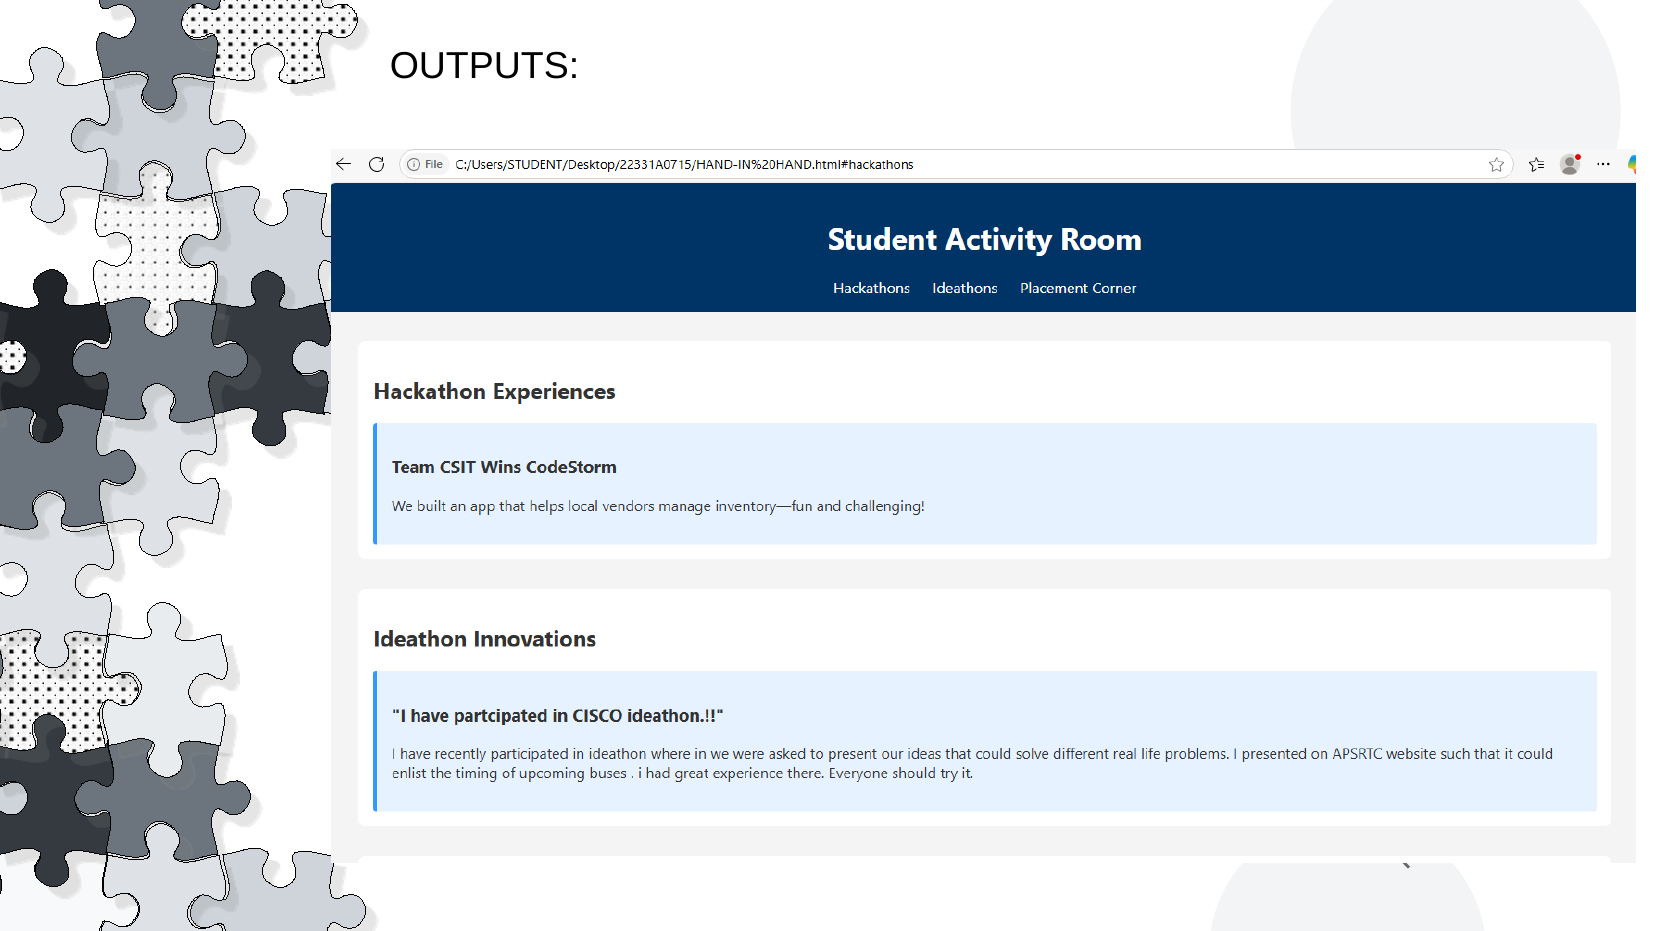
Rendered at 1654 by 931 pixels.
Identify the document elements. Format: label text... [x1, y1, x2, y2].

picture [0, 642, 139, 753]
picture [0, 635, 6, 646]
picture [93, 172, 218, 336]
picture [181, 0, 358, 83]
picture [0, 340, 27, 373]
text_box OUTPUTS: [375, 37, 1126, 113]
picture [331, 149, 1636, 863]
